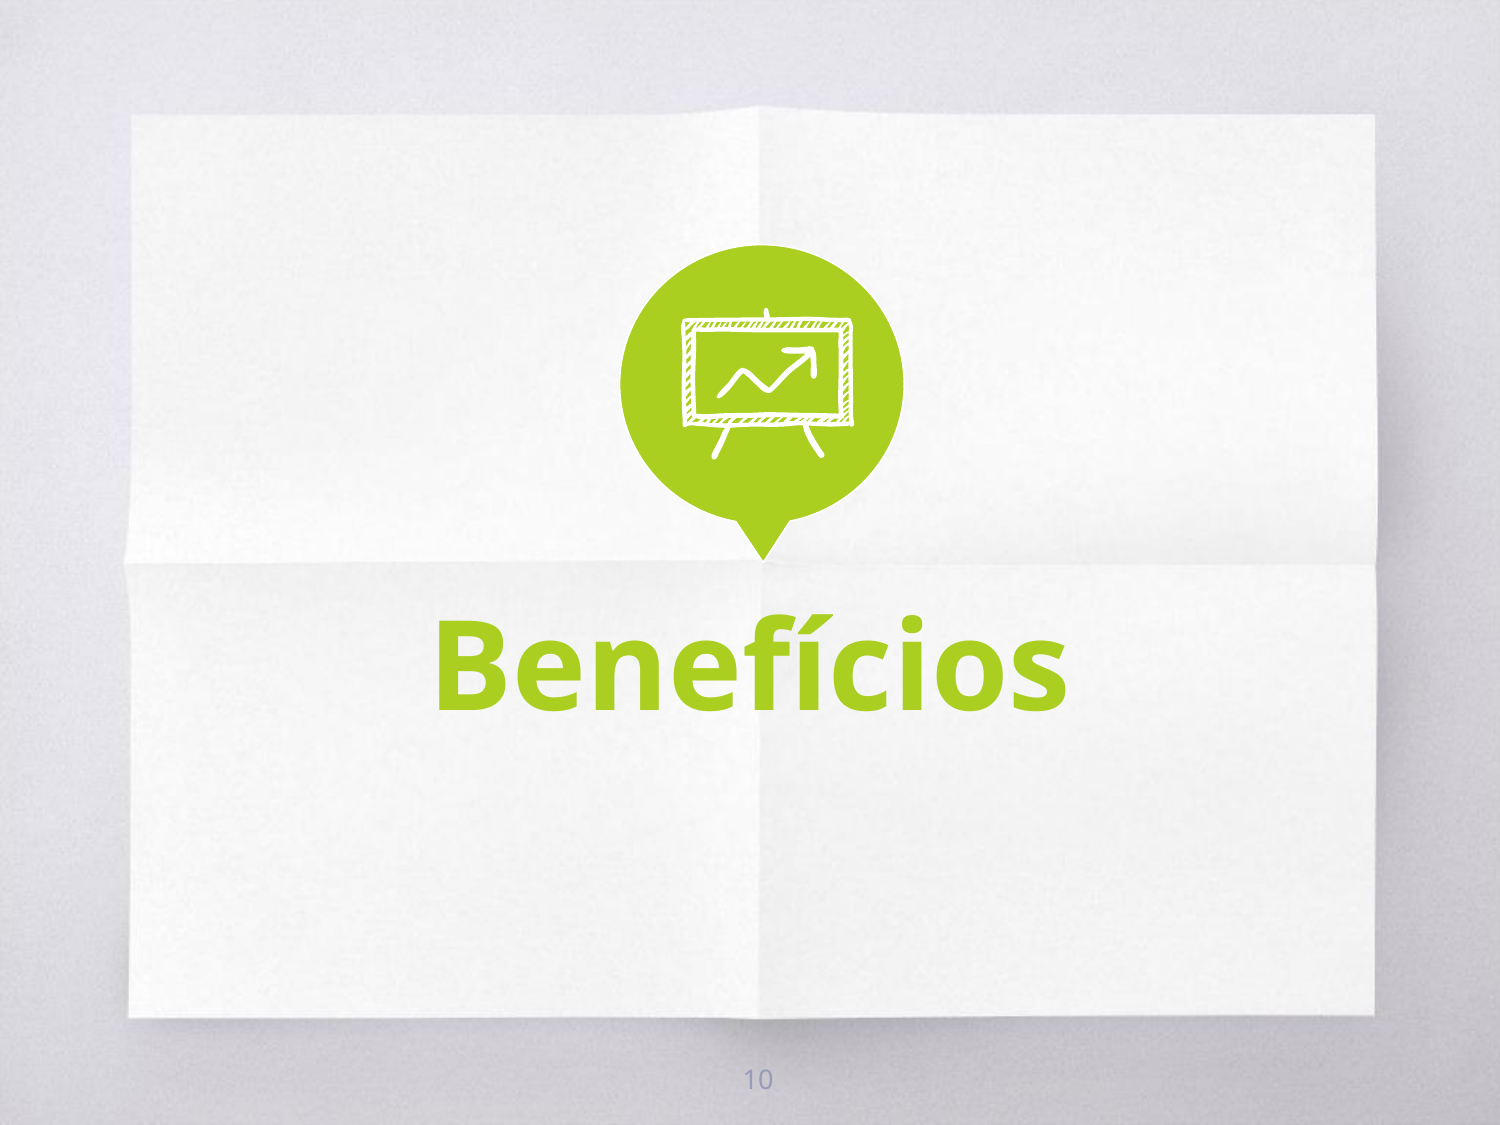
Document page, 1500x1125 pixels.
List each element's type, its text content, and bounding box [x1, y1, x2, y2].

picture [0, 0, 1500, 1125]
slide_number <number> [713, 1047, 804, 1113]
title Benefícios [112, 496, 1388, 750]
text_box [619, 244, 905, 563]
